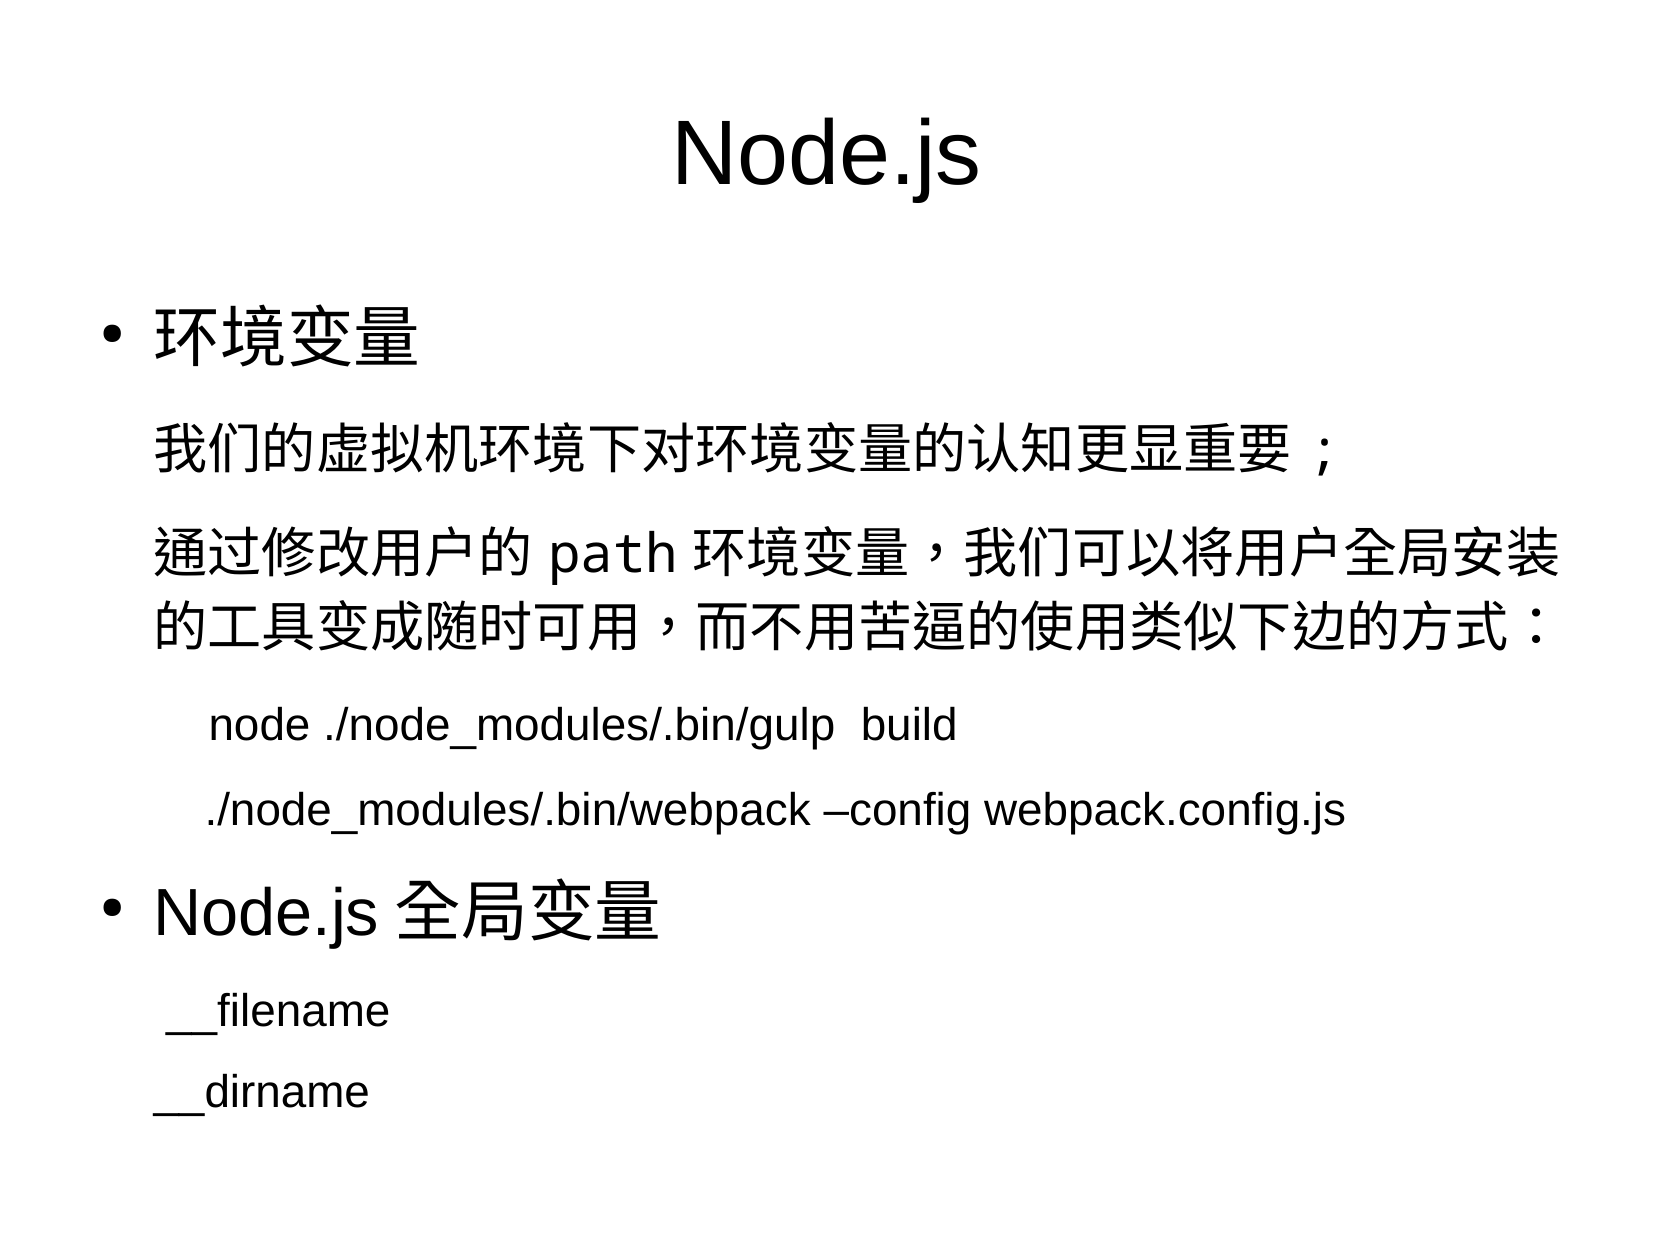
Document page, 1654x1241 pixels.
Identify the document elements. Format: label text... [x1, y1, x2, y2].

list 环境变量 我们的虚拟机环境下对环境变量的认知更显重要; 通过修改用户的path环境变量，我们可以将用户全局安装的工具变成随时可用，而不用苦逼的使用类似下边的方式： node ./node_modules/.bin/gulp build ./node_modules/.bin/webpack –config webpack.config.js Node.js全局变量 __filename __dirname [82, 290, 1571, 1136]
title Node.js [82, 49, 1571, 257]
